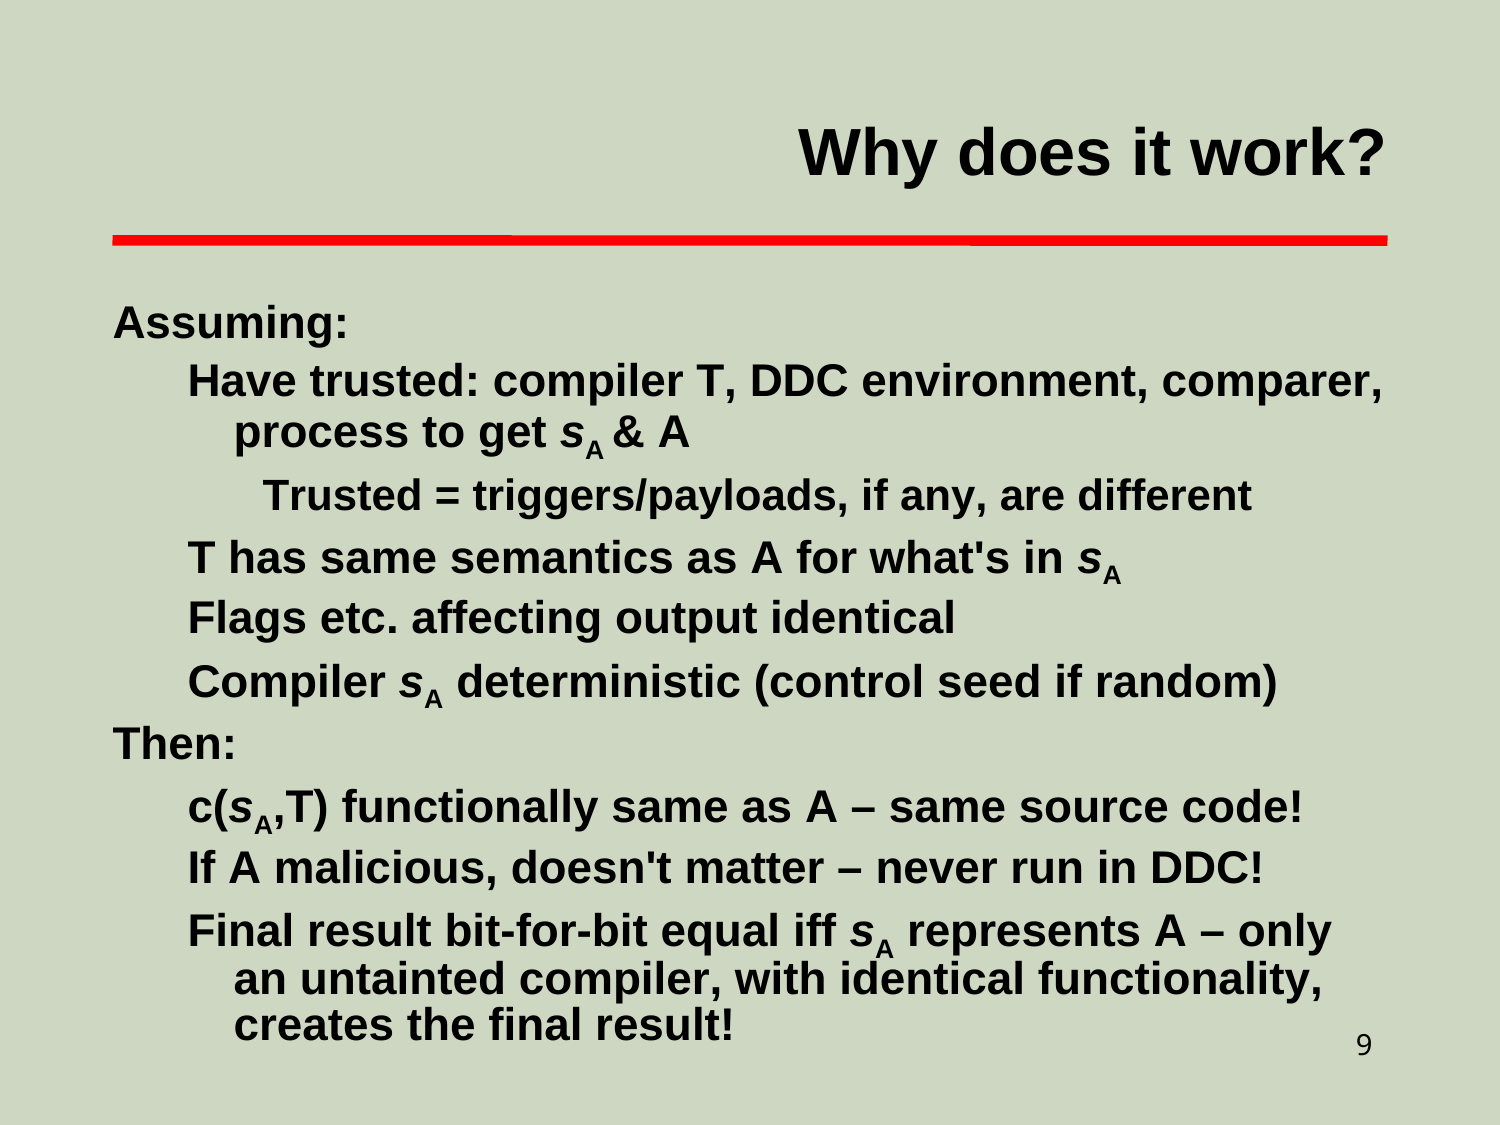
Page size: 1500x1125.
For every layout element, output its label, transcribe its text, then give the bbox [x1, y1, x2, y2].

title Why does it work? [125, 117, 1388, 192]
list Assuming: Have trusted: compiler T, DDC environment, comparer, process to get sA & A Trusted = triggers/payloads, if any, are different T has same semantics as A for what's in sA Flags etc. affecting output identical Compiler sA deterministic (control seed if random) Then: c(sA,T) functionally same as A – same source code! If A malicious, doesn't matter – never run in DDC! Final result bit-for-bit equal iff sA represents A – only an untainted compiler, with identical functionality, creates the final result! [112, 299, 1388, 1066]
